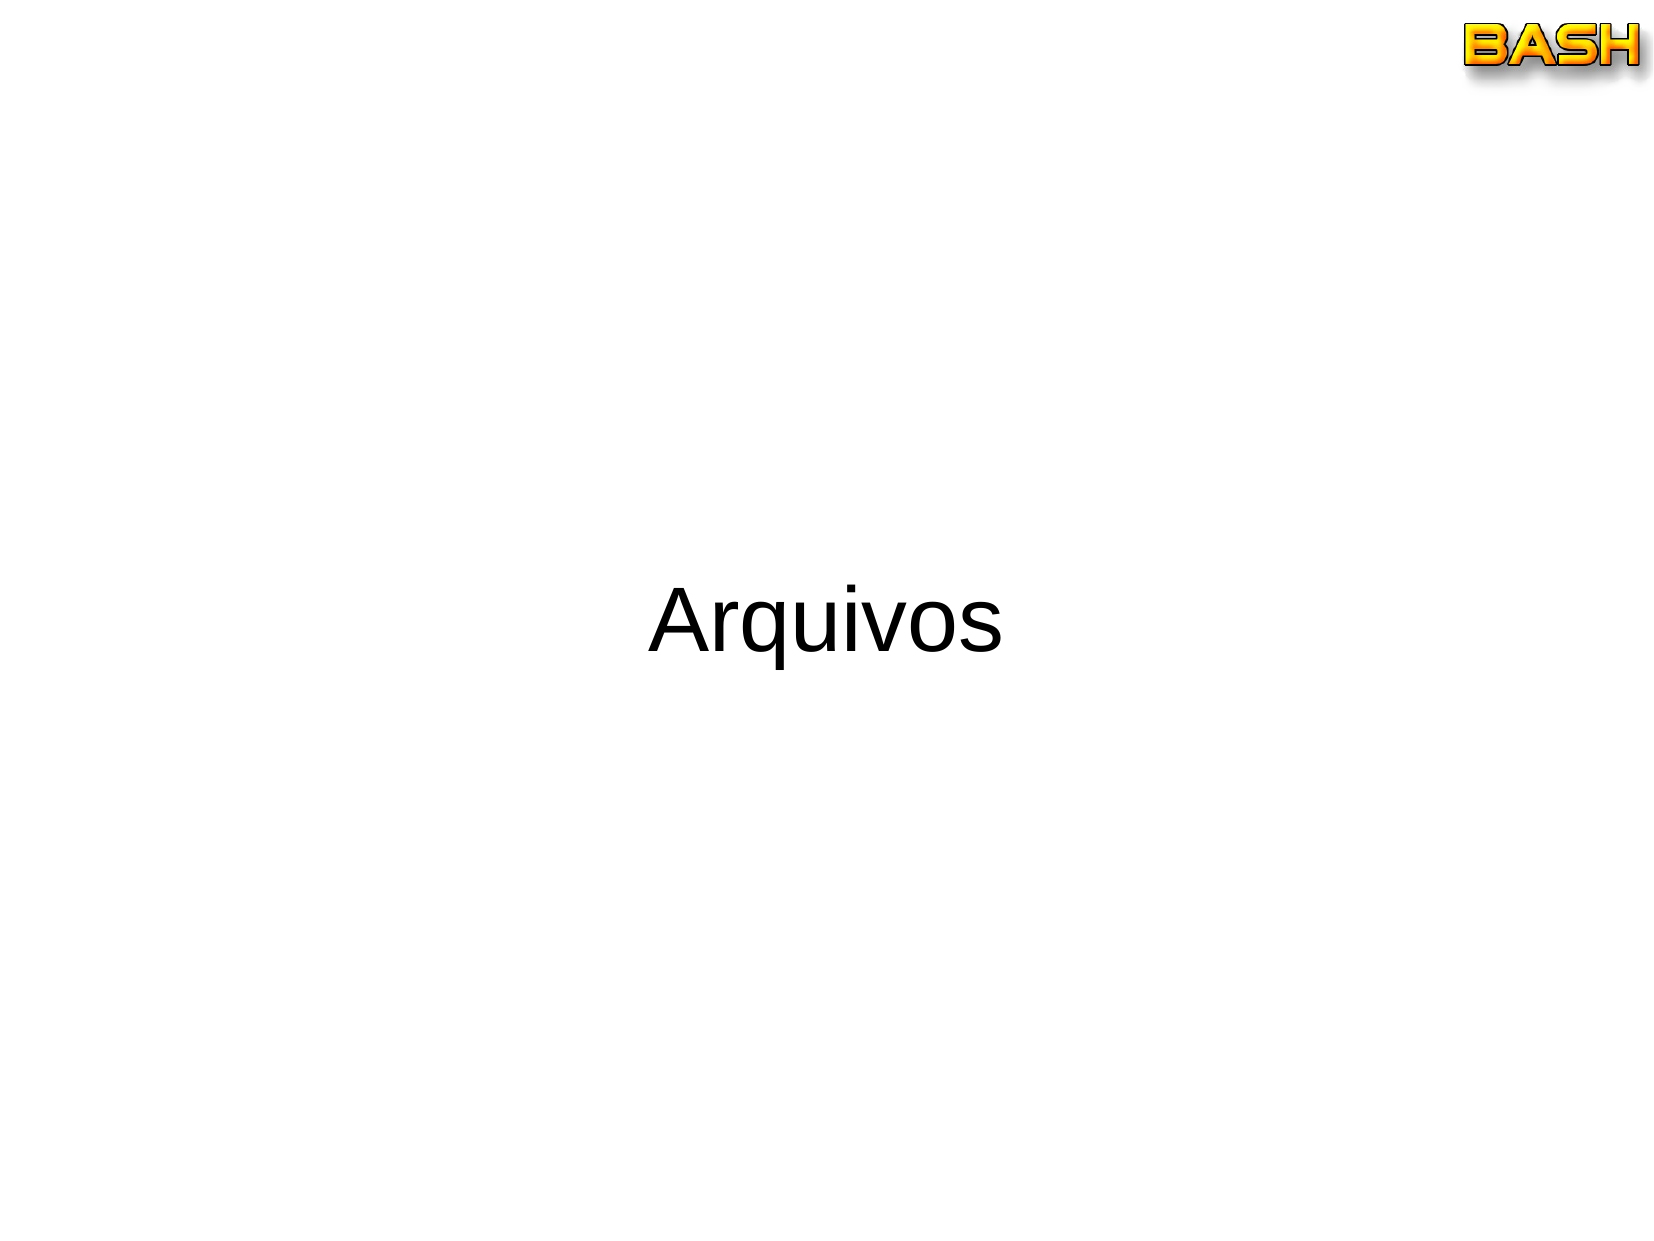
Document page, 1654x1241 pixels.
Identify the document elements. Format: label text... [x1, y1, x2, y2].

picture [1450, 0, 1654, 96]
title Arquivos [82, 523, 1571, 717]
